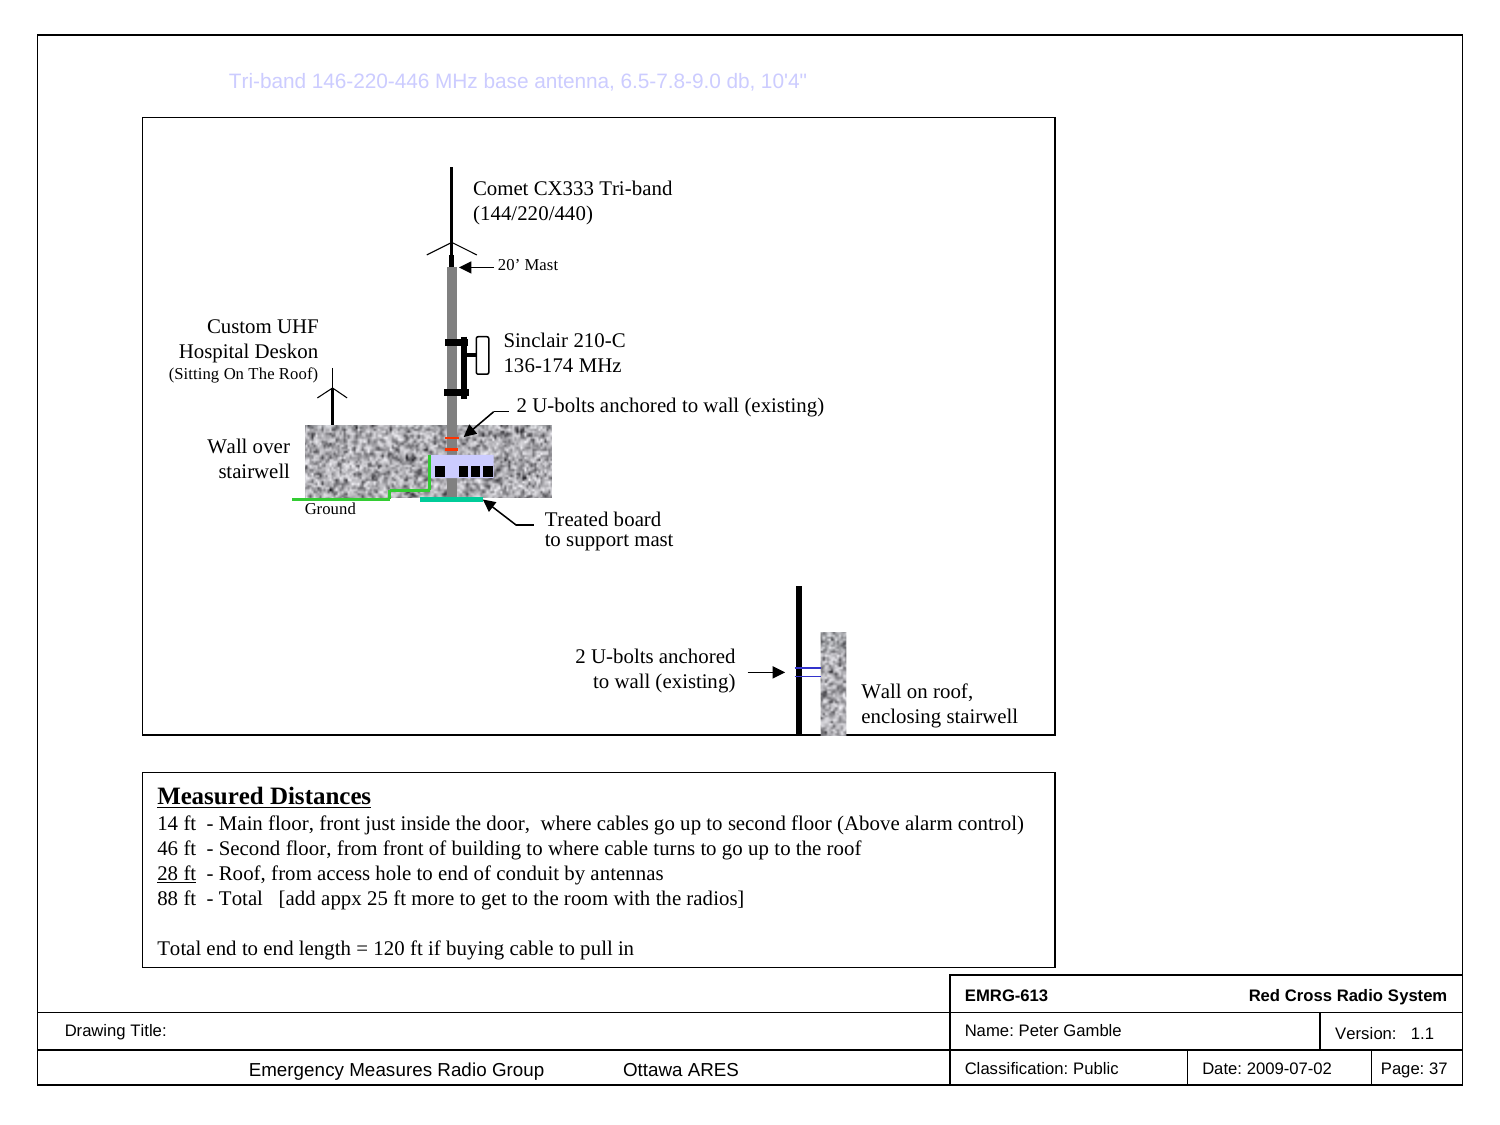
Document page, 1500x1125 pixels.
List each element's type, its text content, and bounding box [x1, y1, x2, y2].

text_box 2 U-bolts anchored to wall (existing) [560, 634, 751, 701]
text_box Ground [290, 490, 372, 526]
text_box Page: <number> [1362, 1049, 1463, 1086]
text_box Custom UHF Hospital Deskon (Sitting On The Roof) [154, 304, 334, 391]
text_box [305, 425, 552, 498]
text_box Treated board to support mast [530, 497, 689, 559]
text_box [820, 632, 847, 736]
text_box Sinclair 210-C 136-174 MHz [488, 318, 642, 385]
text_box Wall over stairwell [192, 425, 305, 491]
text_box Comet CX333 Tri-band (144/220/440) [458, 167, 688, 233]
text_box Wall on roof, enclosing stairwell [846, 669, 1034, 736]
text_box 2 U-bolts anchored to wall (existing) [501, 384, 840, 425]
text_box Measured Distances 14 ft - Main floor, front just inside the door, where cables go up to second floor (Above alarm control) 46 ft - Second floor, from front of building to where cable turns to go up to the roof 28 ft - Roof, from access hole to end of conduit by antennas 88 ft - Total [add appx 25 ft more to get to the room with the radios] Total end to end length = 120 ft if buying cable to pull in [143, 773, 1054, 967]
text_box Tri-band 146-220-446 MHz base antenna, 6.5-7.8-9.0 db, 10'4" [208, 42, 1500, 118]
text_box Emergency Measures Radio Group Ottawa ARES [50, 1049, 938, 1086]
text_box 20’ Mast [483, 246, 574, 282]
